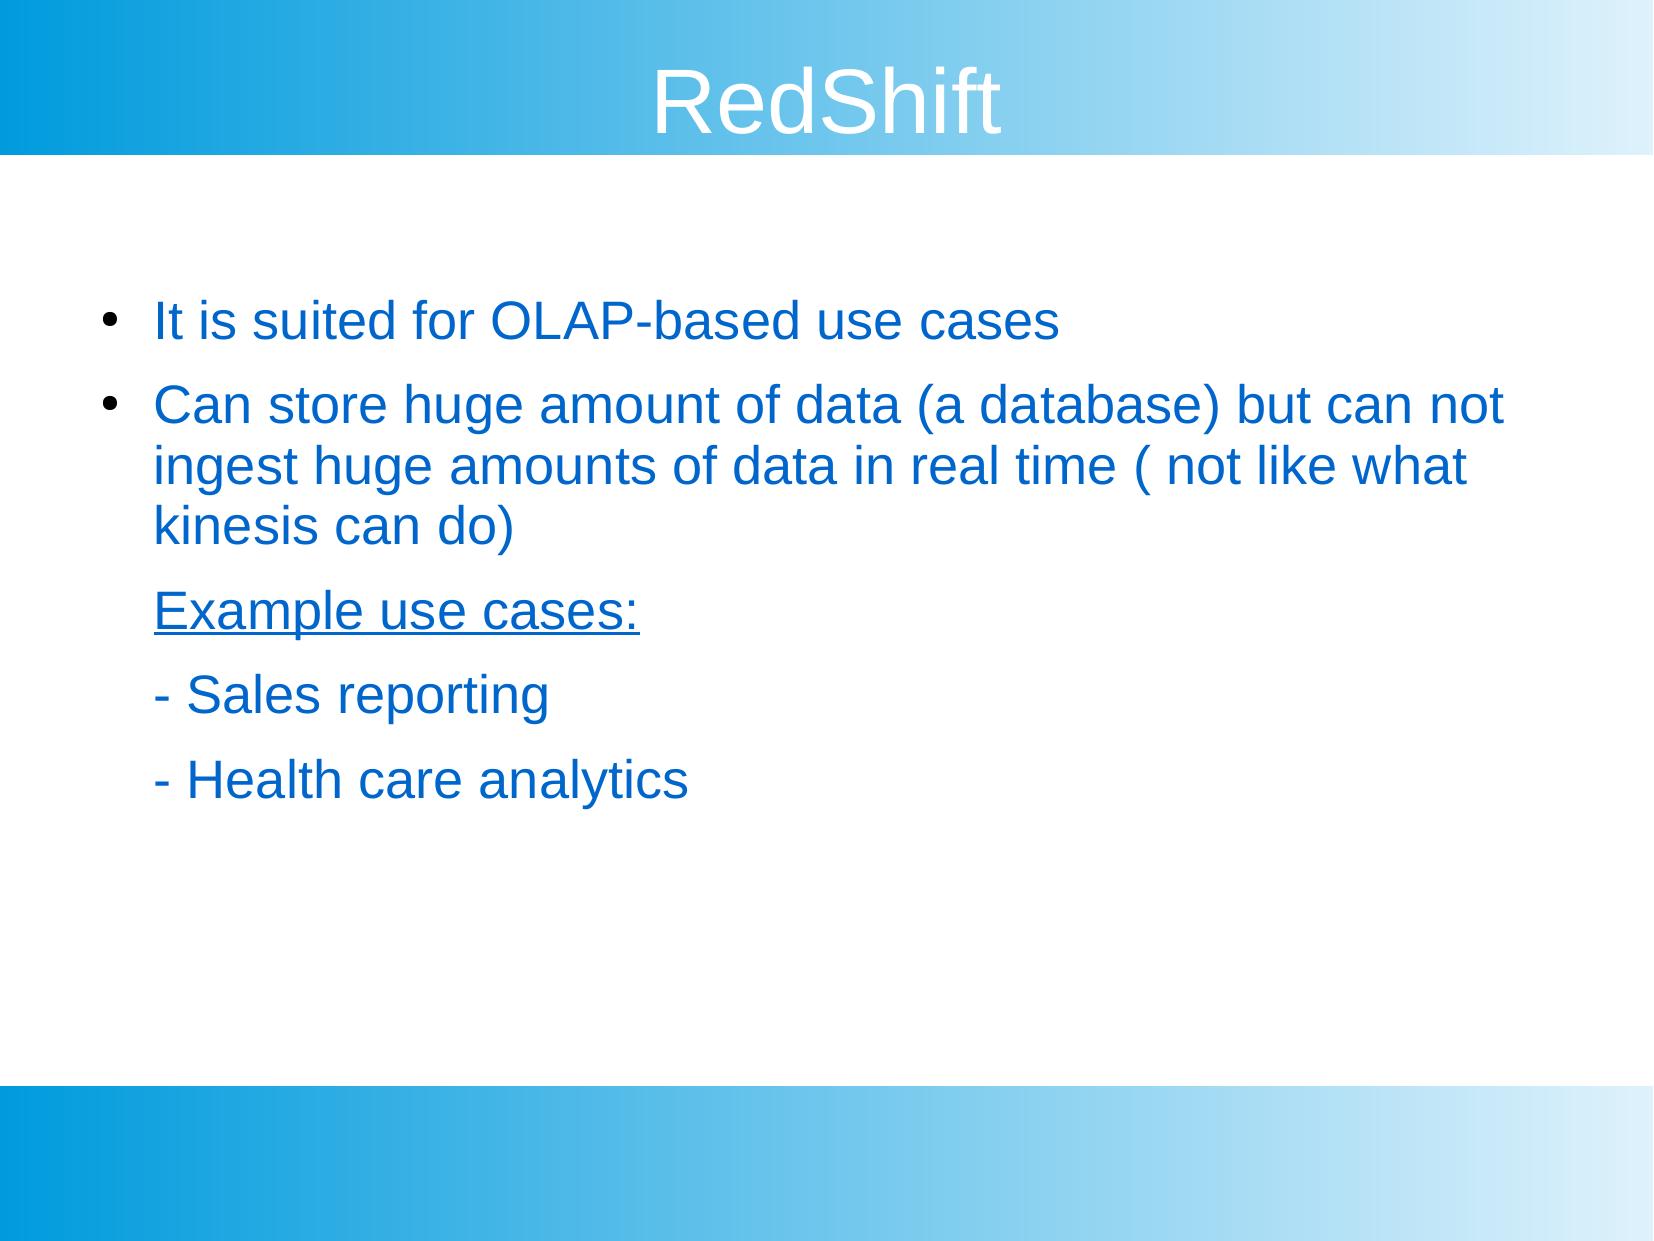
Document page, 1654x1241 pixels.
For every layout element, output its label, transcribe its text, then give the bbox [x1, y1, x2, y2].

list It is suited for OLAP-based use cases Can store huge amount of data (a database) but can not ingest huge amounts of data in real time ( not like what kinesis can do) Example use cases: - Sales reporting - Health care analytics [82, 290, 1571, 1010]
title RedShift [82, 49, 1571, 155]
